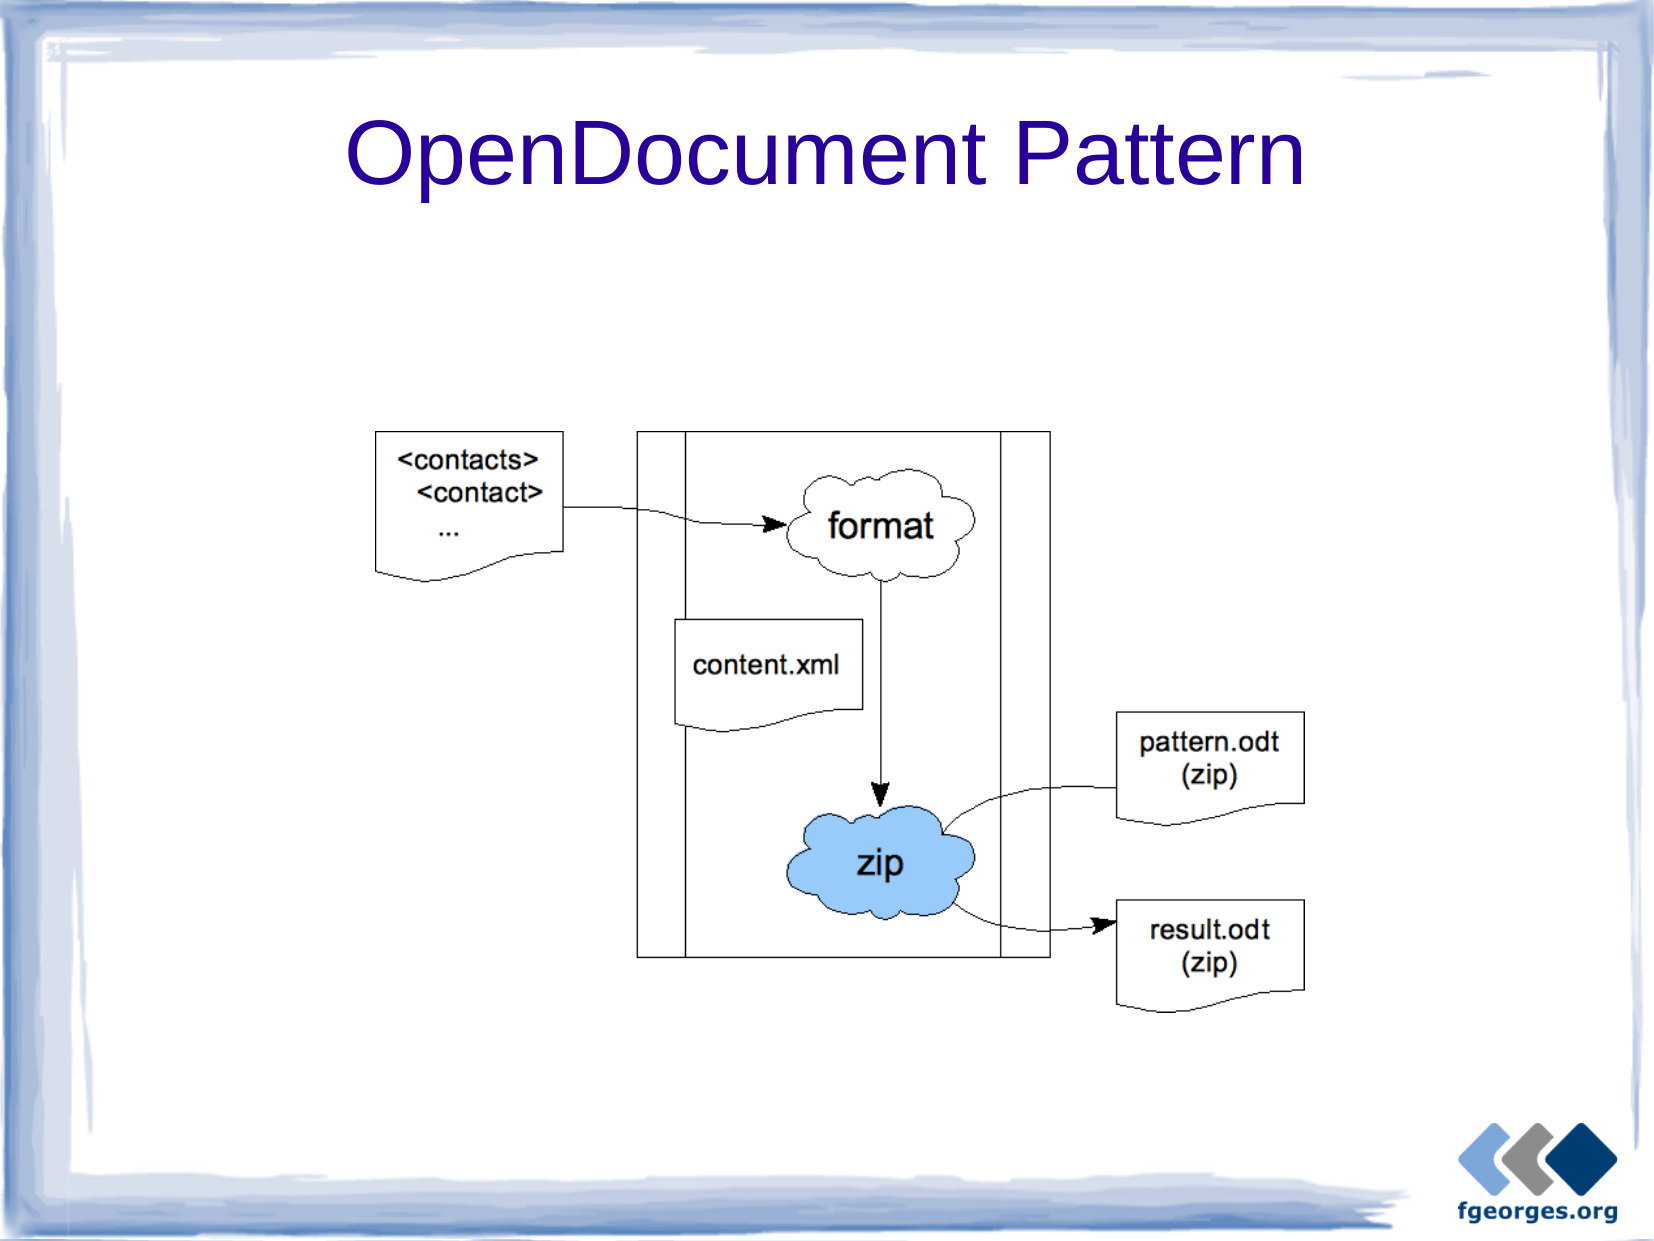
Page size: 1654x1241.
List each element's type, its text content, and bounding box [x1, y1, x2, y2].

picture [0, 0, 1654, 1241]
title OpenDocument Pattern [82, 56, 1571, 250]
